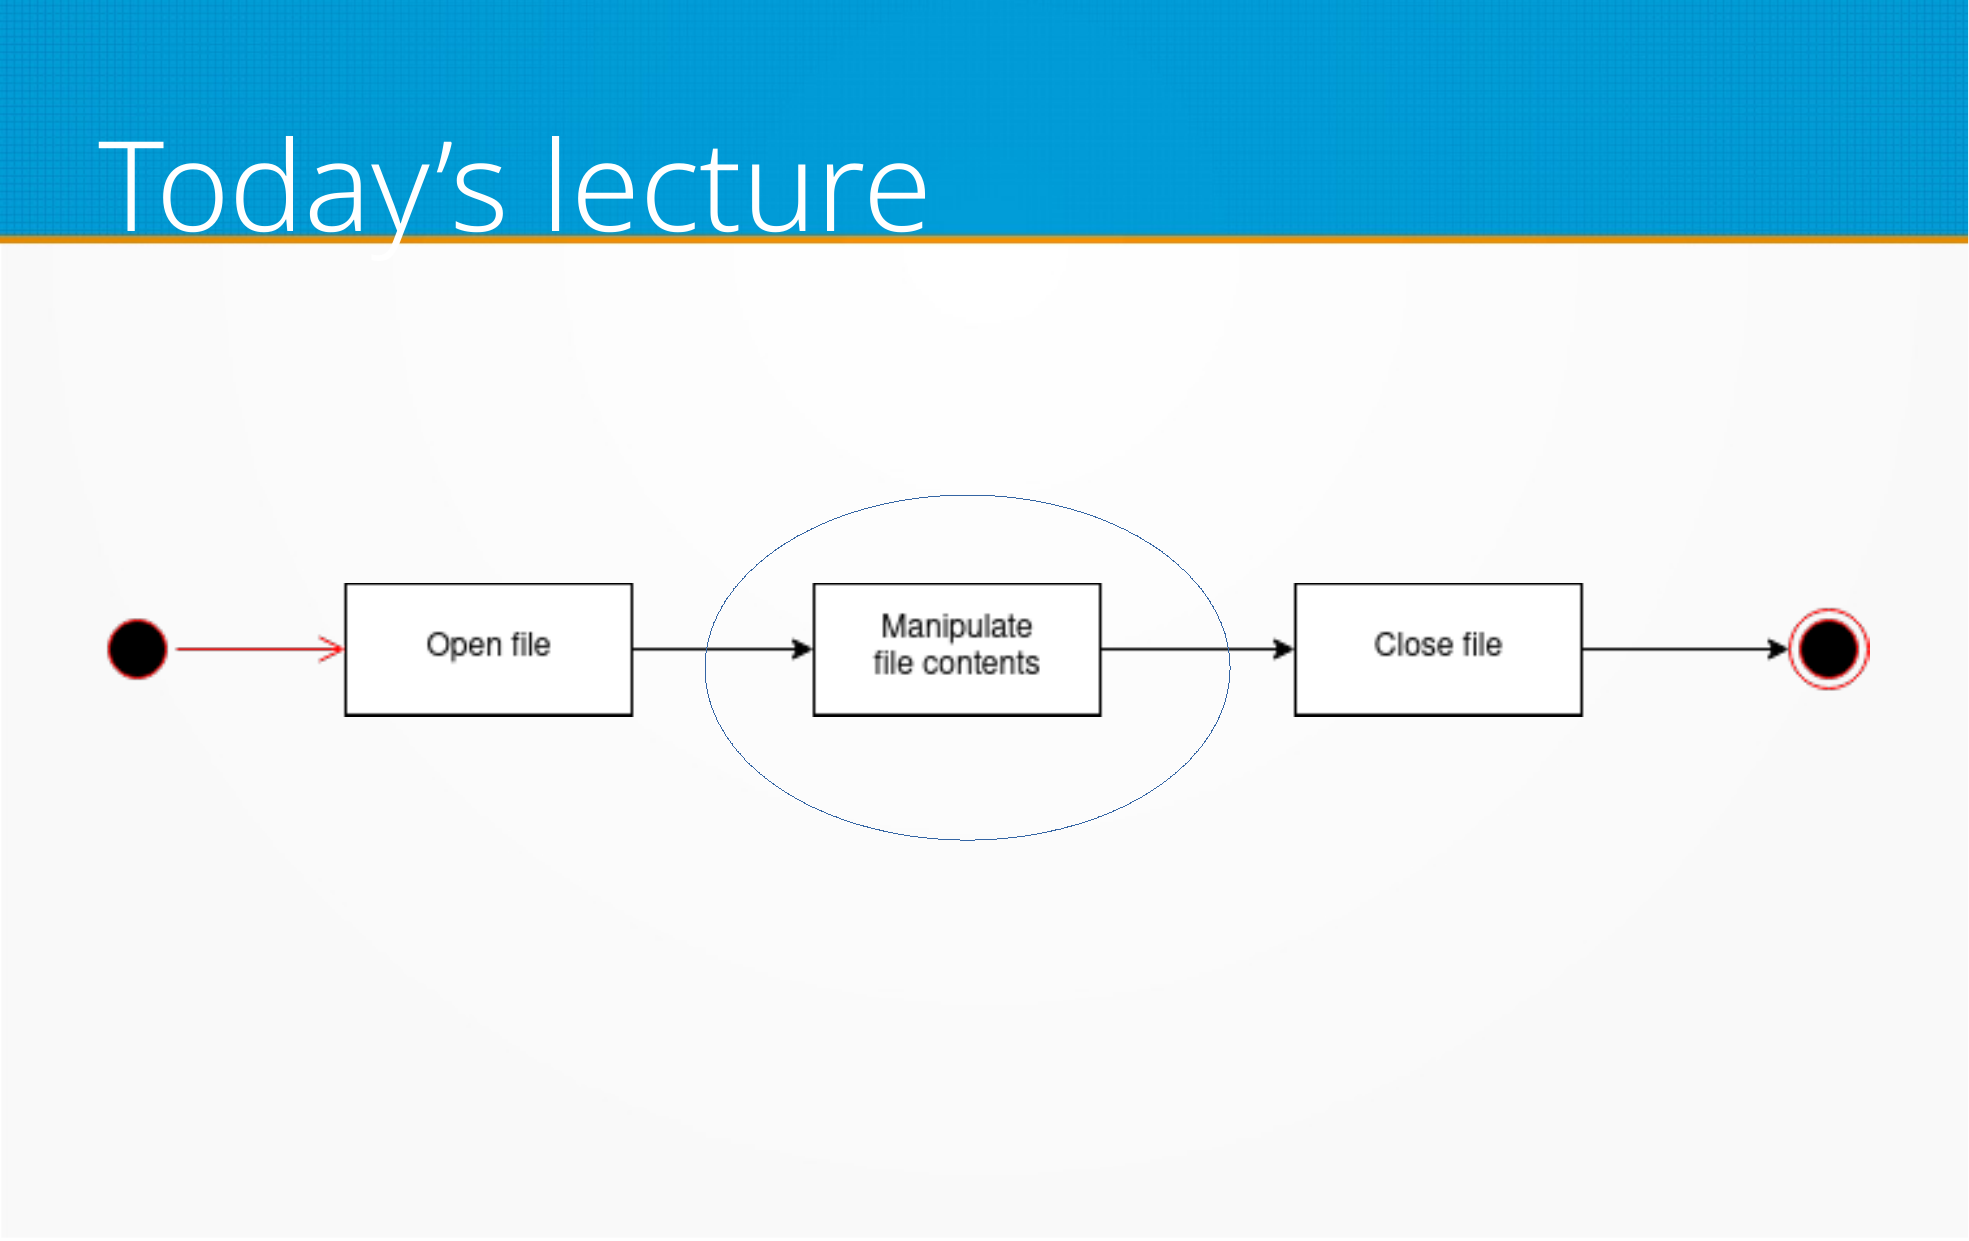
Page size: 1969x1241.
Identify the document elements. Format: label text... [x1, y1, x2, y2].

picture [0, 233, 1969, 1241]
title Today’s lecture [98, 49, 1870, 257]
